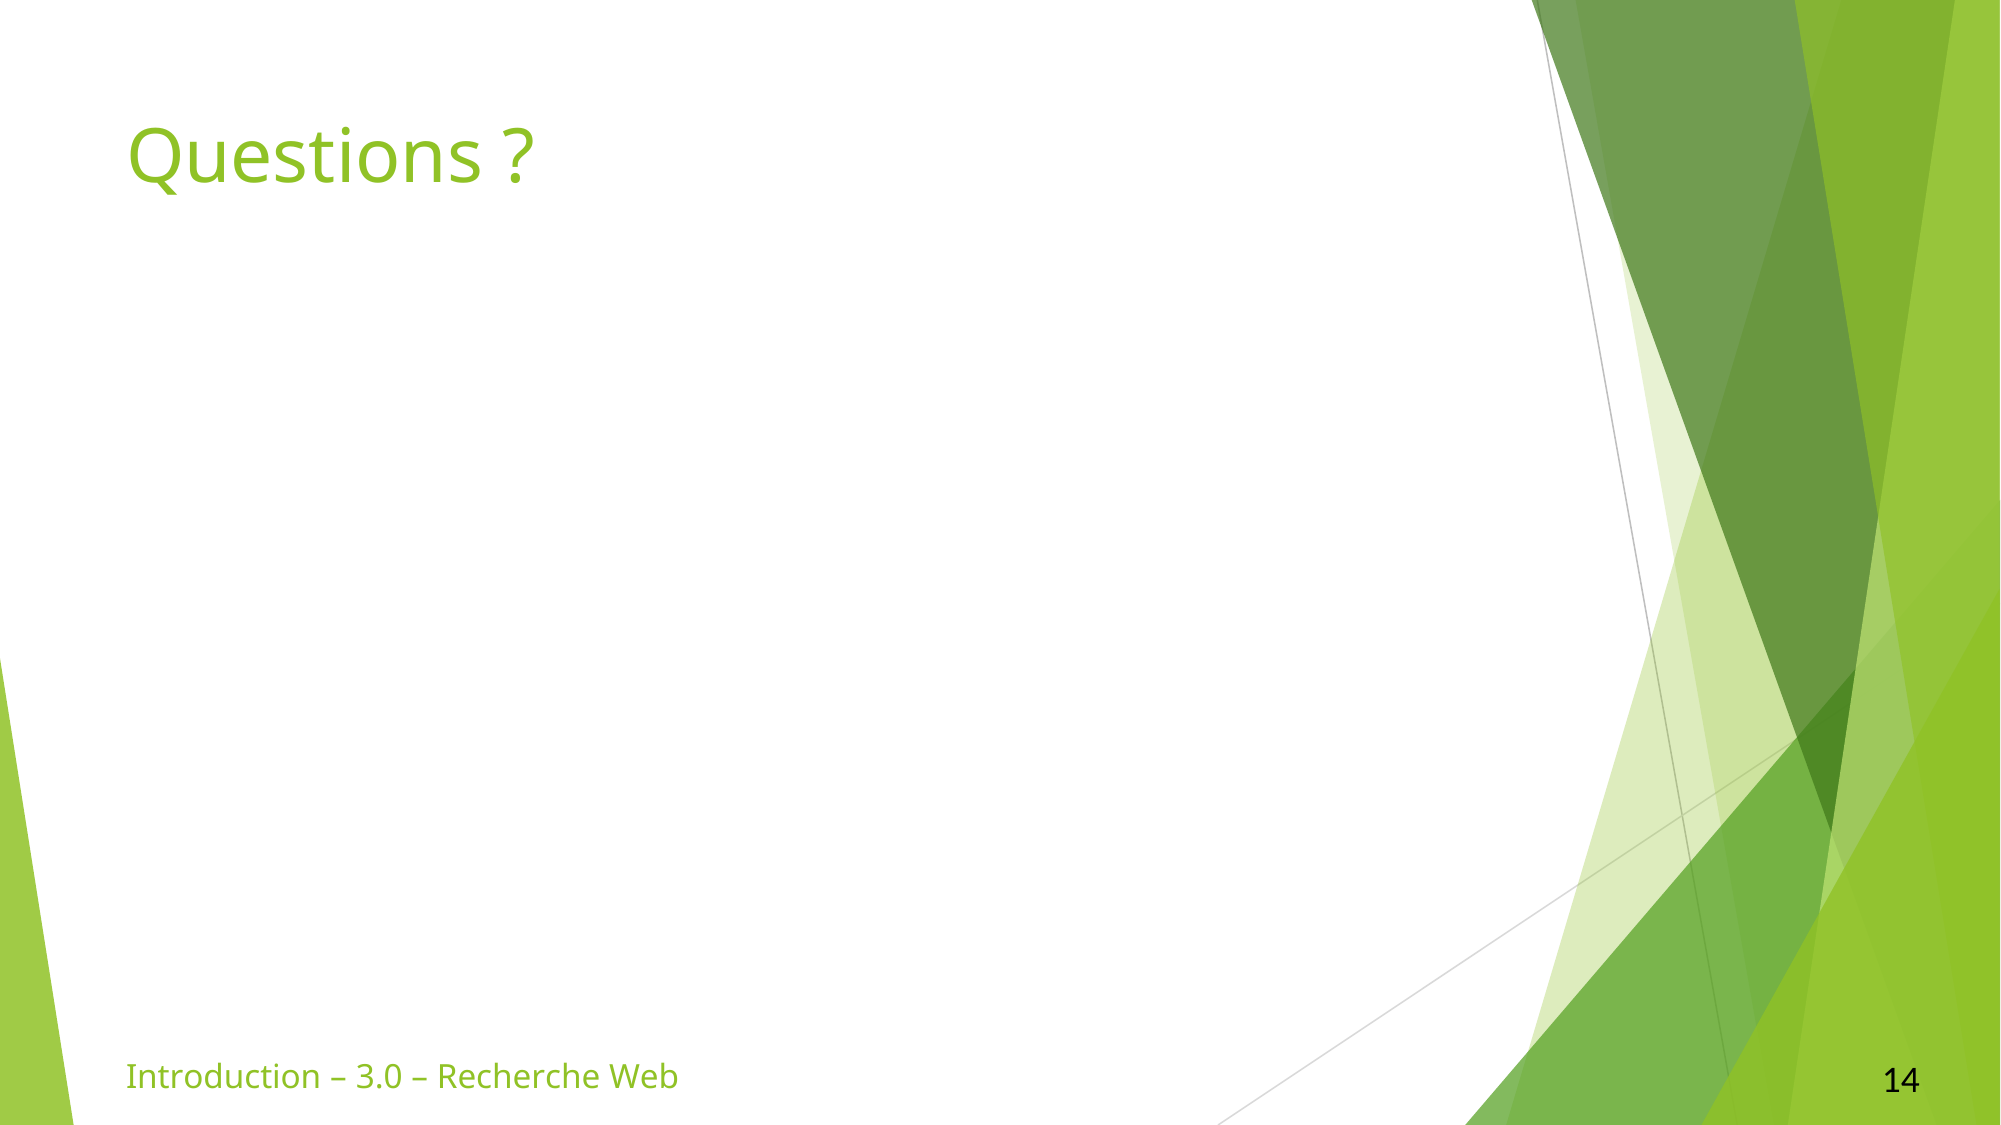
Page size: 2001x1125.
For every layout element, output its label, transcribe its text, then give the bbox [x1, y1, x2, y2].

text_box [1866, 1047, 1979, 1108]
text_box Introduction – 3.0 – Recherche Web [111, 1047, 1094, 1109]
title Questions ? [111, 99, 1522, 317]
